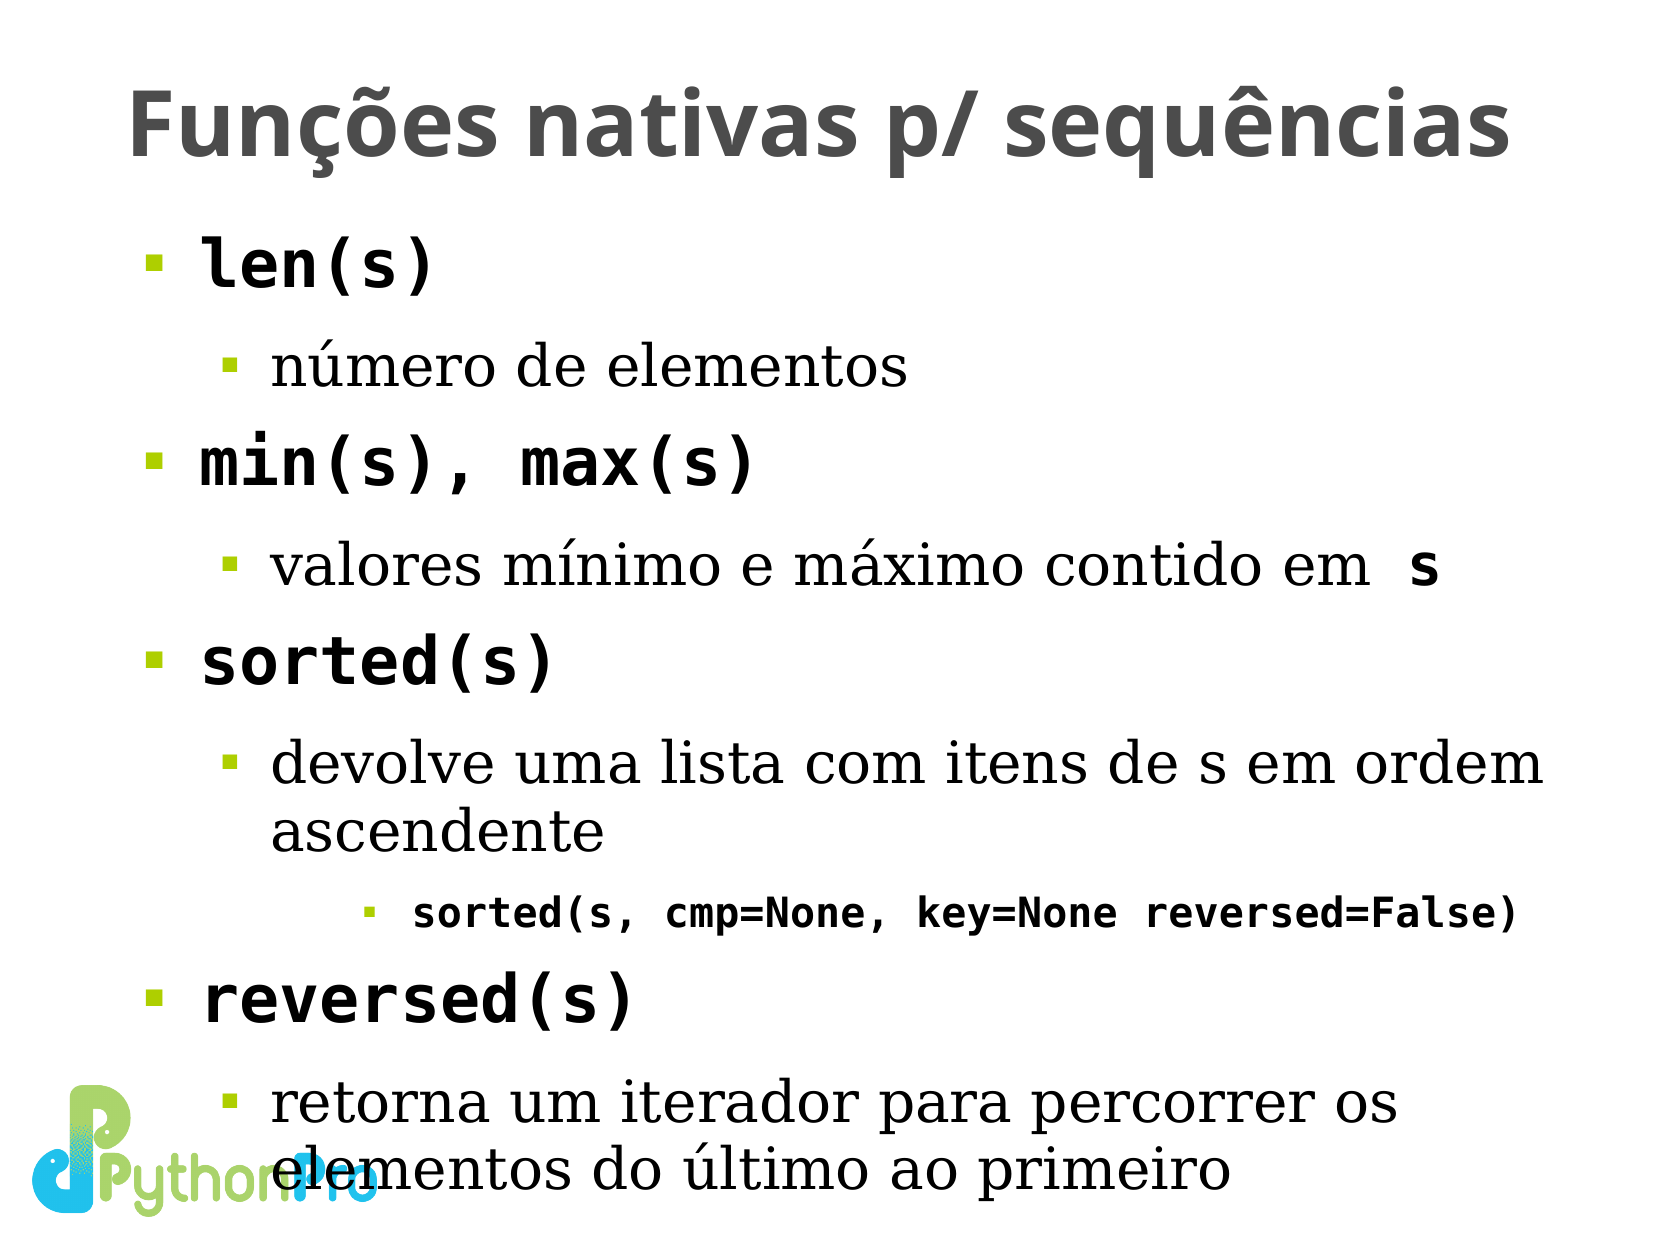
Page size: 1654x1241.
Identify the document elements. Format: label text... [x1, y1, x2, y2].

title Funções nativas p/ sequências [75, 17, 1564, 226]
picture [32, 1085, 377, 1217]
list len(s) número de elementos min(s), max(s) valores mínimo e máximo contido em s sorted(s) devolve uma lista com itens de s em ordem ascendente sorted(s, cmp=None, key=None reversed=False) reversed(s) retorna um iterador para percorrer os elementos do último ao primeiro [128, 225, 1617, 1204]
